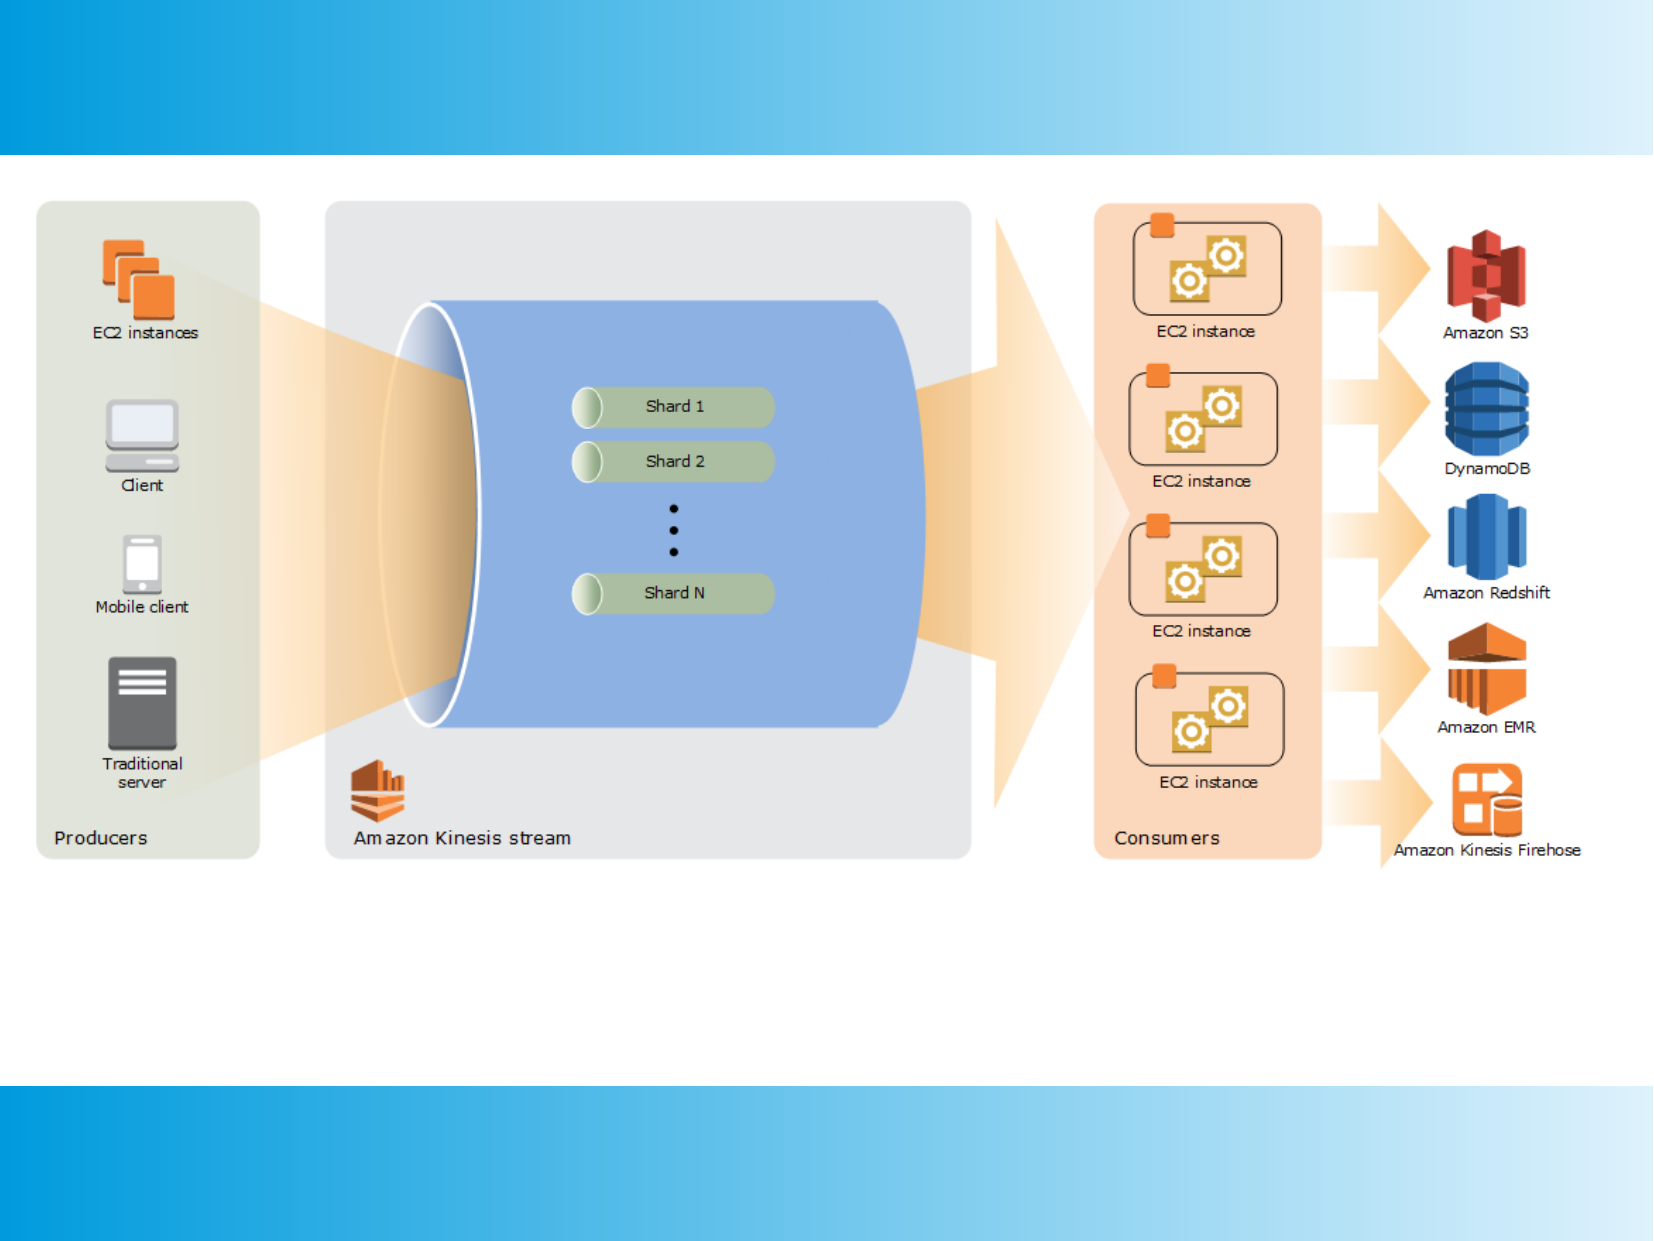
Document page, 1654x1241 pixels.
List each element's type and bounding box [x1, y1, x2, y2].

picture [35, 200, 1590, 870]
